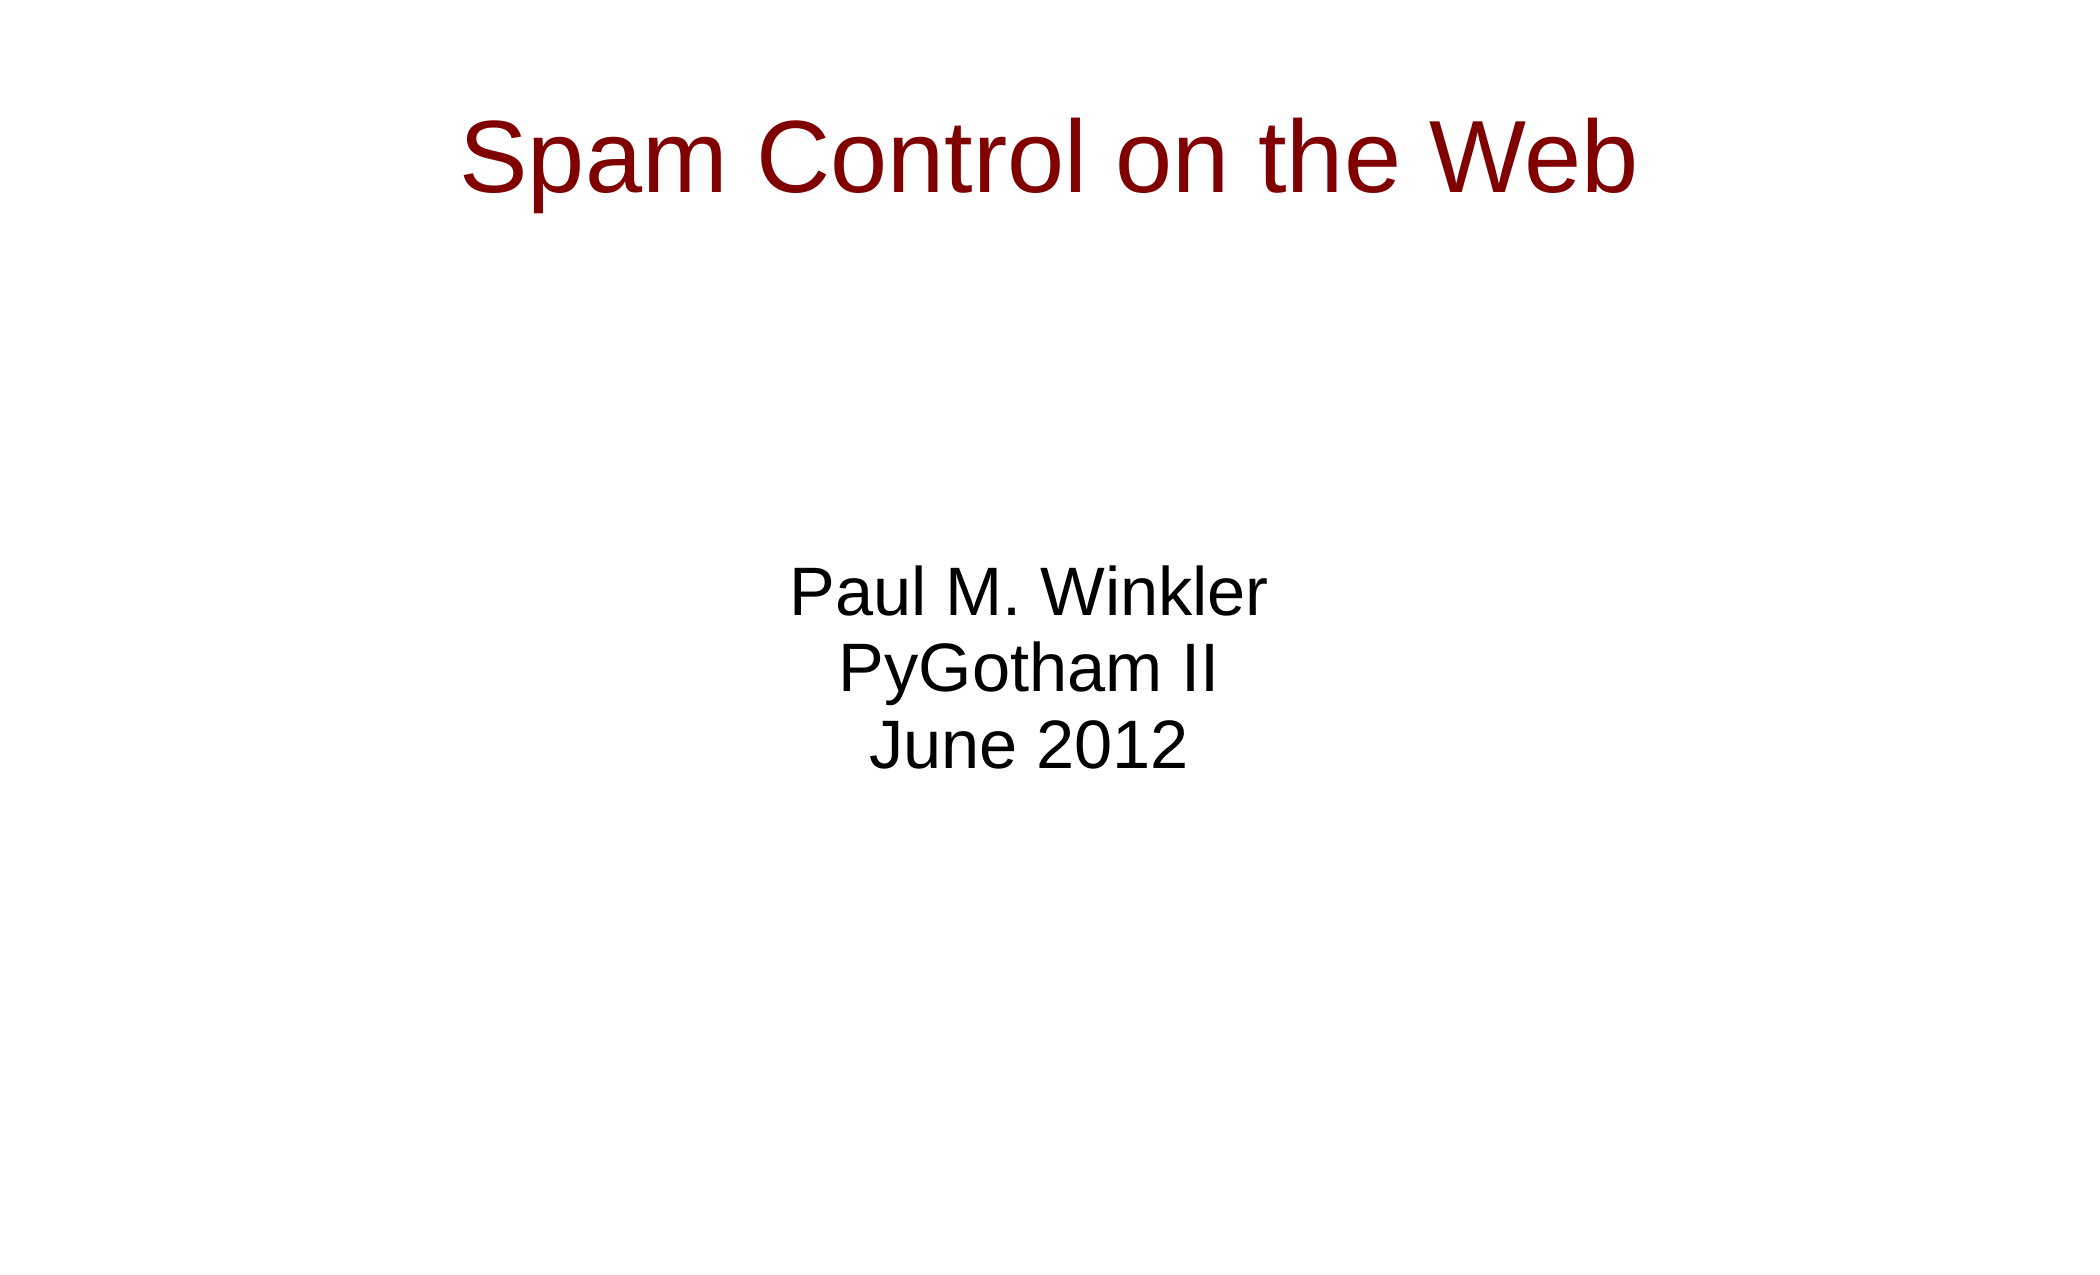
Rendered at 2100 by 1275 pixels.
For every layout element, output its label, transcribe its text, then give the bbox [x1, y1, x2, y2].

title Spam Control on the Web [105, 50, 1995, 264]
subtitle Paul M. Winkler PyGotham II June 2012 [105, 298, 1953, 1038]
